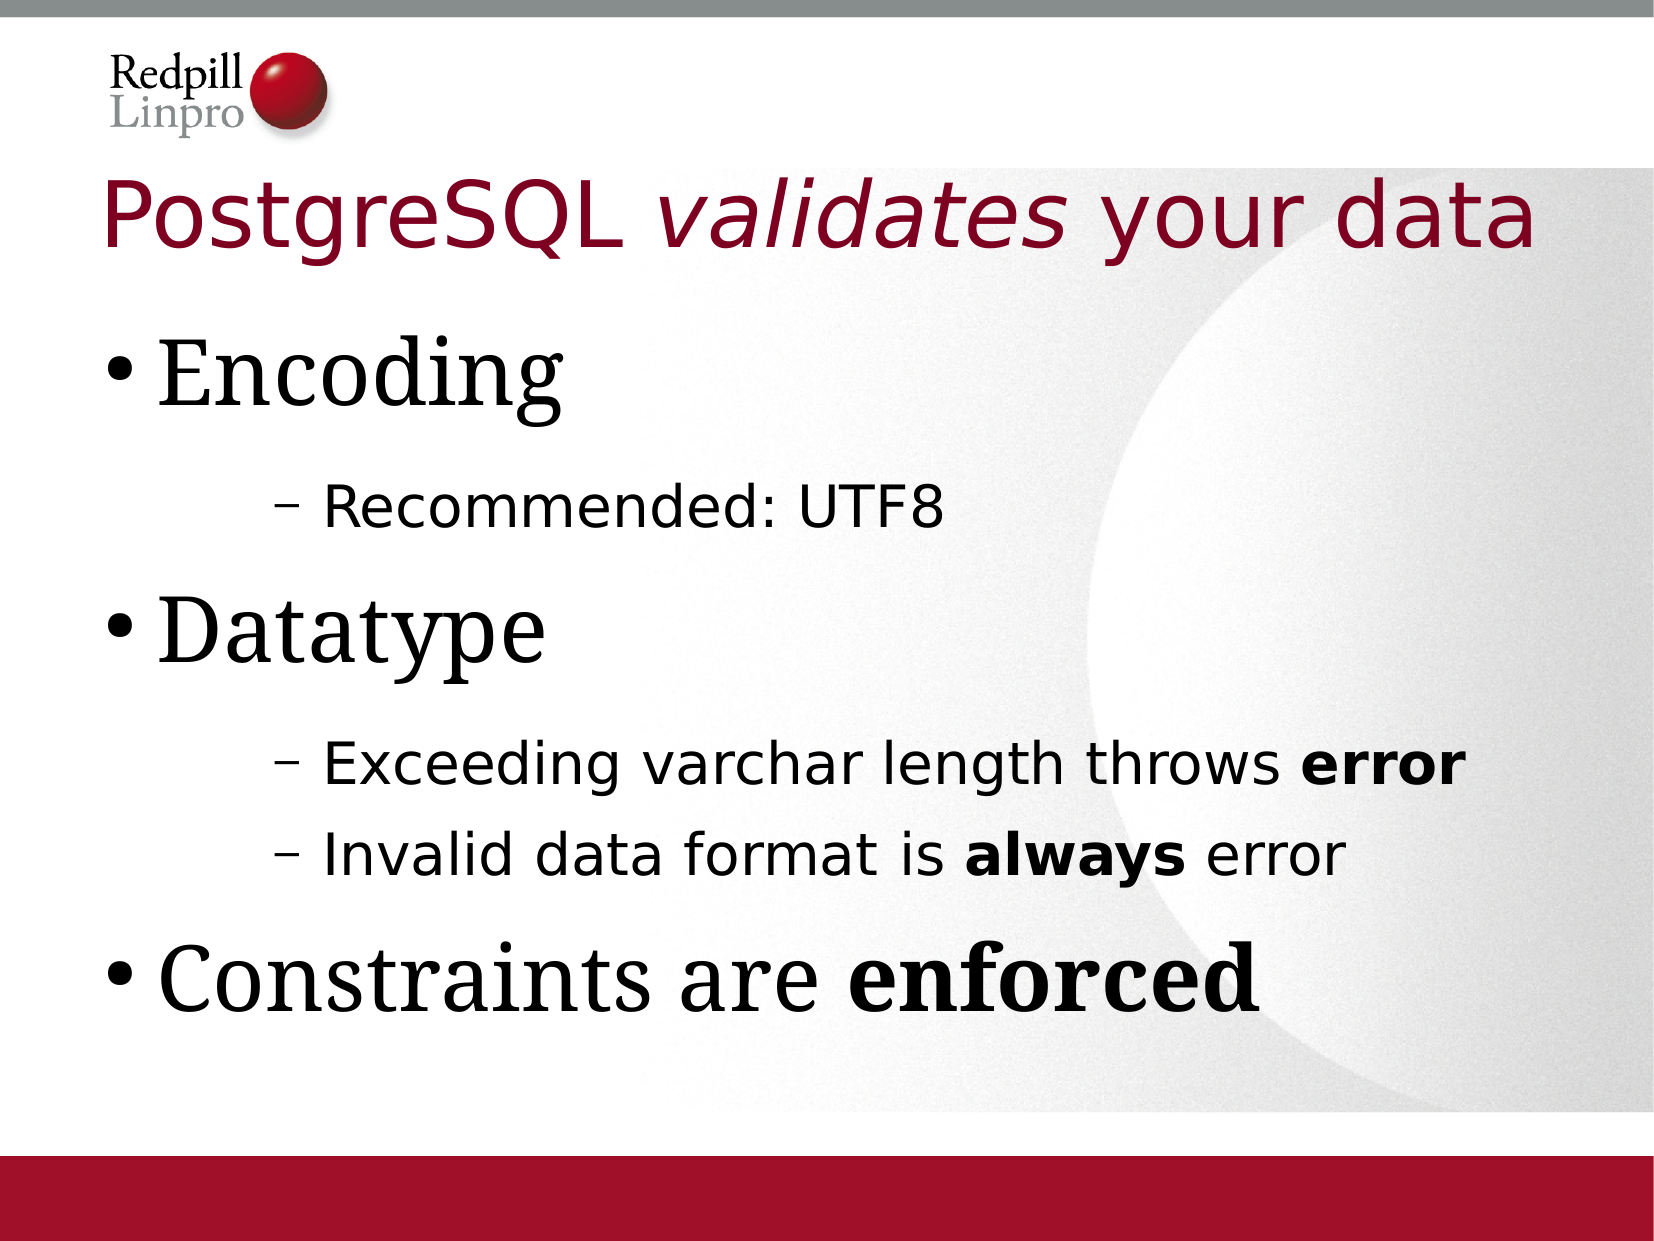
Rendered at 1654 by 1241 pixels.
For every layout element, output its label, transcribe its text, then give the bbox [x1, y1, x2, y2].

list Encoding Recommended: UTF8 Datatype Exceeding varchar length throws error Invalid data format is always error Constraints are enforced [85, 307, 1574, 1112]
picture [0, 0, 1654, 1241]
title PostgreSQL validates your data [76, 147, 1565, 285]
